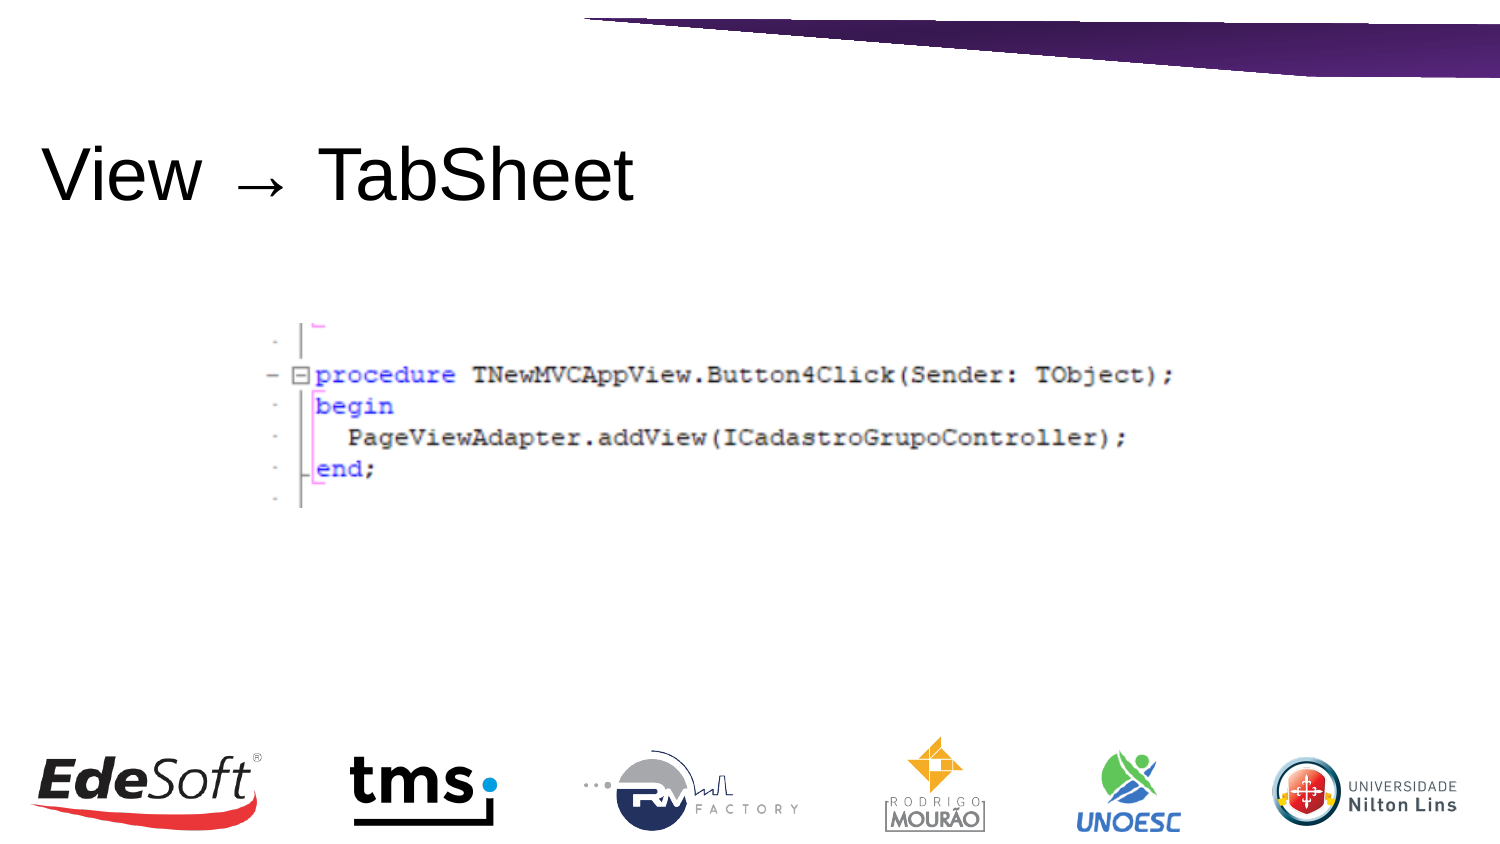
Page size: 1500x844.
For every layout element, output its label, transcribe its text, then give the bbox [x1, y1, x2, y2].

title View → TabSheet [41, 117, 1459, 233]
picture [1077, 749, 1181, 832]
picture [885, 736, 985, 832]
picture [584, 750, 798, 831]
picture [347, 751, 500, 831]
picture [243, 323, 1241, 508]
picture [30, 751, 264, 831]
picture [1268, 751, 1462, 831]
